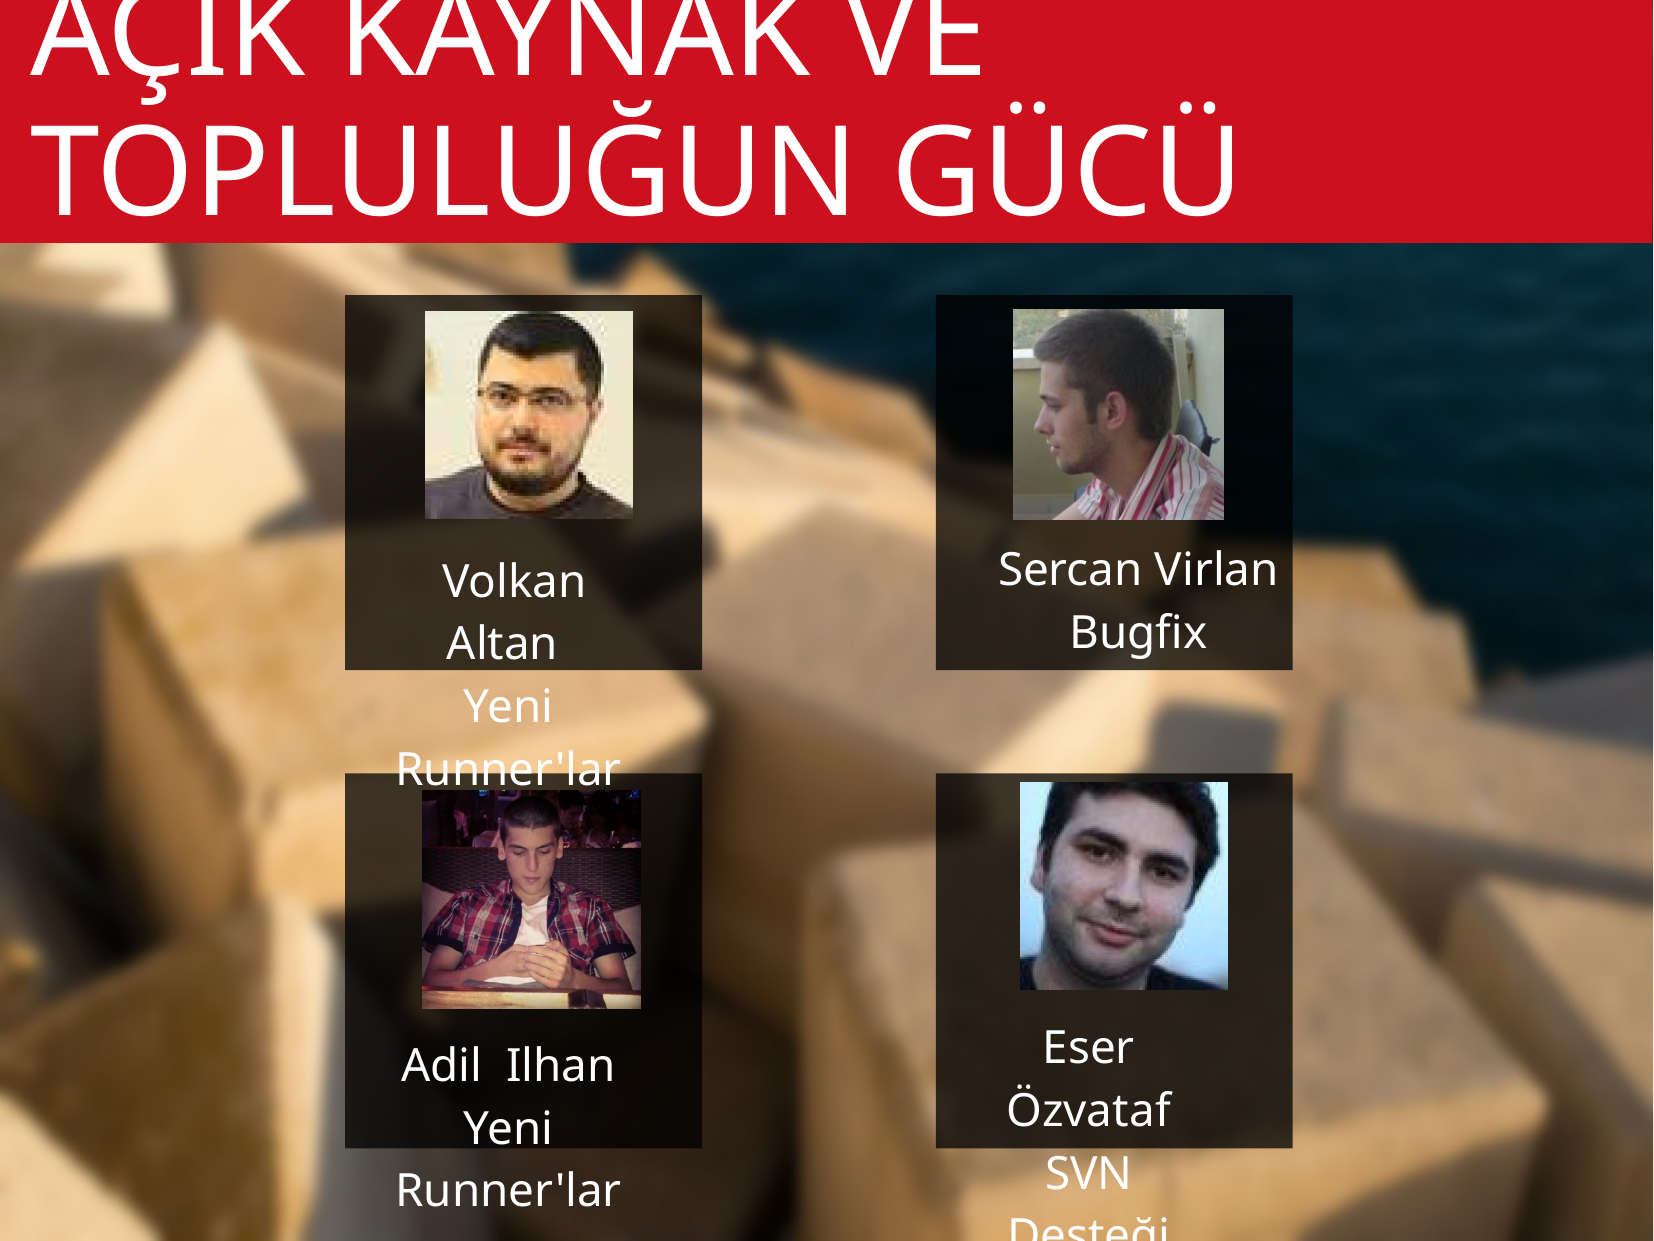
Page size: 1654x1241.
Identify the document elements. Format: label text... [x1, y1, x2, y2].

picture [1047, 1229, 1059, 1236]
text_box [583, 773, 595, 782]
picture [1111, 1229, 1123, 1236]
text_box Adil Ilhan Yeni Runner'lar [380, 1025, 681, 1155]
text_box Sercan Virlan Bugfix [983, 529, 1299, 659]
text_box [345, 773, 703, 1149]
text_box Volkan Altan Yeni Runner'lar [380, 540, 681, 671]
text_box [345, 295, 703, 671]
text_box [935, 295, 1293, 671]
text_box [935, 773, 1293, 1149]
picture [0, 0, 1654, 1241]
picture [1137, 1229, 1150, 1241]
picture [1016, 1222, 1033, 1241]
text_box Eser Özvataf SVN Desteği [991, 1007, 1264, 1137]
text_box [431, 773, 443, 782]
title AÇIK KAYNAK VE TOPLULUĞUN GÜCÜ [0, 0, 1653, 207]
